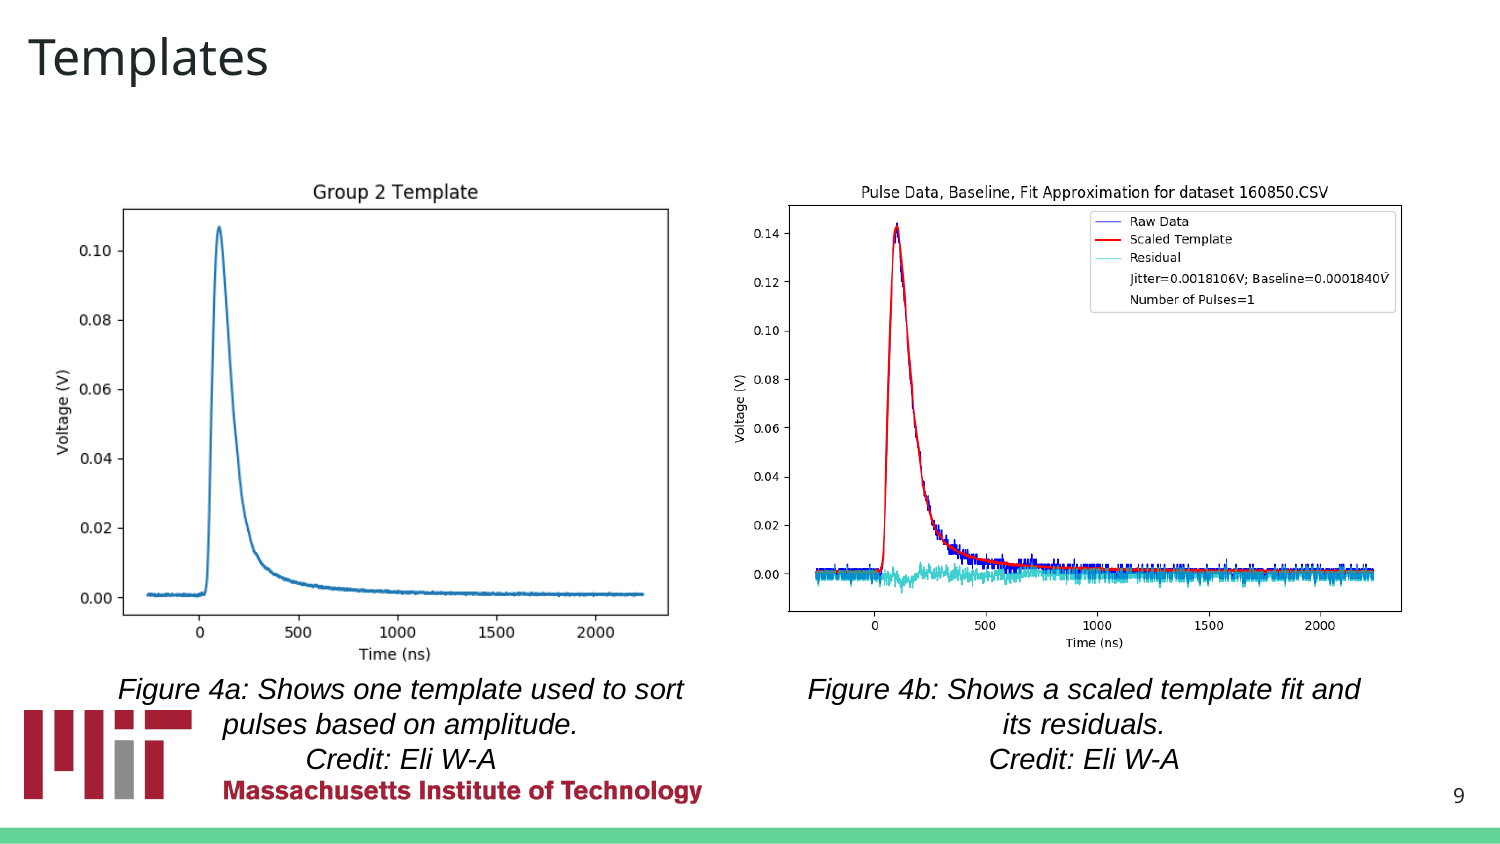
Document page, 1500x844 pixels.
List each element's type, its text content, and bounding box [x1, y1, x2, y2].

text_box Figure 4a: Shows one template used to sort pulses based on amplitude. Credit: Eli W-A [63, 669, 740, 716]
text_box Figure 4b: Shows a scaled template fit and its residuals. Credit: Eli W-A [787, 655, 1382, 734]
slide_number <number> [1389, 764, 1480, 830]
picture [35, 141, 1480, 673]
picture [319, 720, 328, 732]
picture [383, 720, 391, 732]
picture [24, 710, 702, 805]
picture [542, 720, 550, 732]
title Templates [13, 10, 1412, 105]
